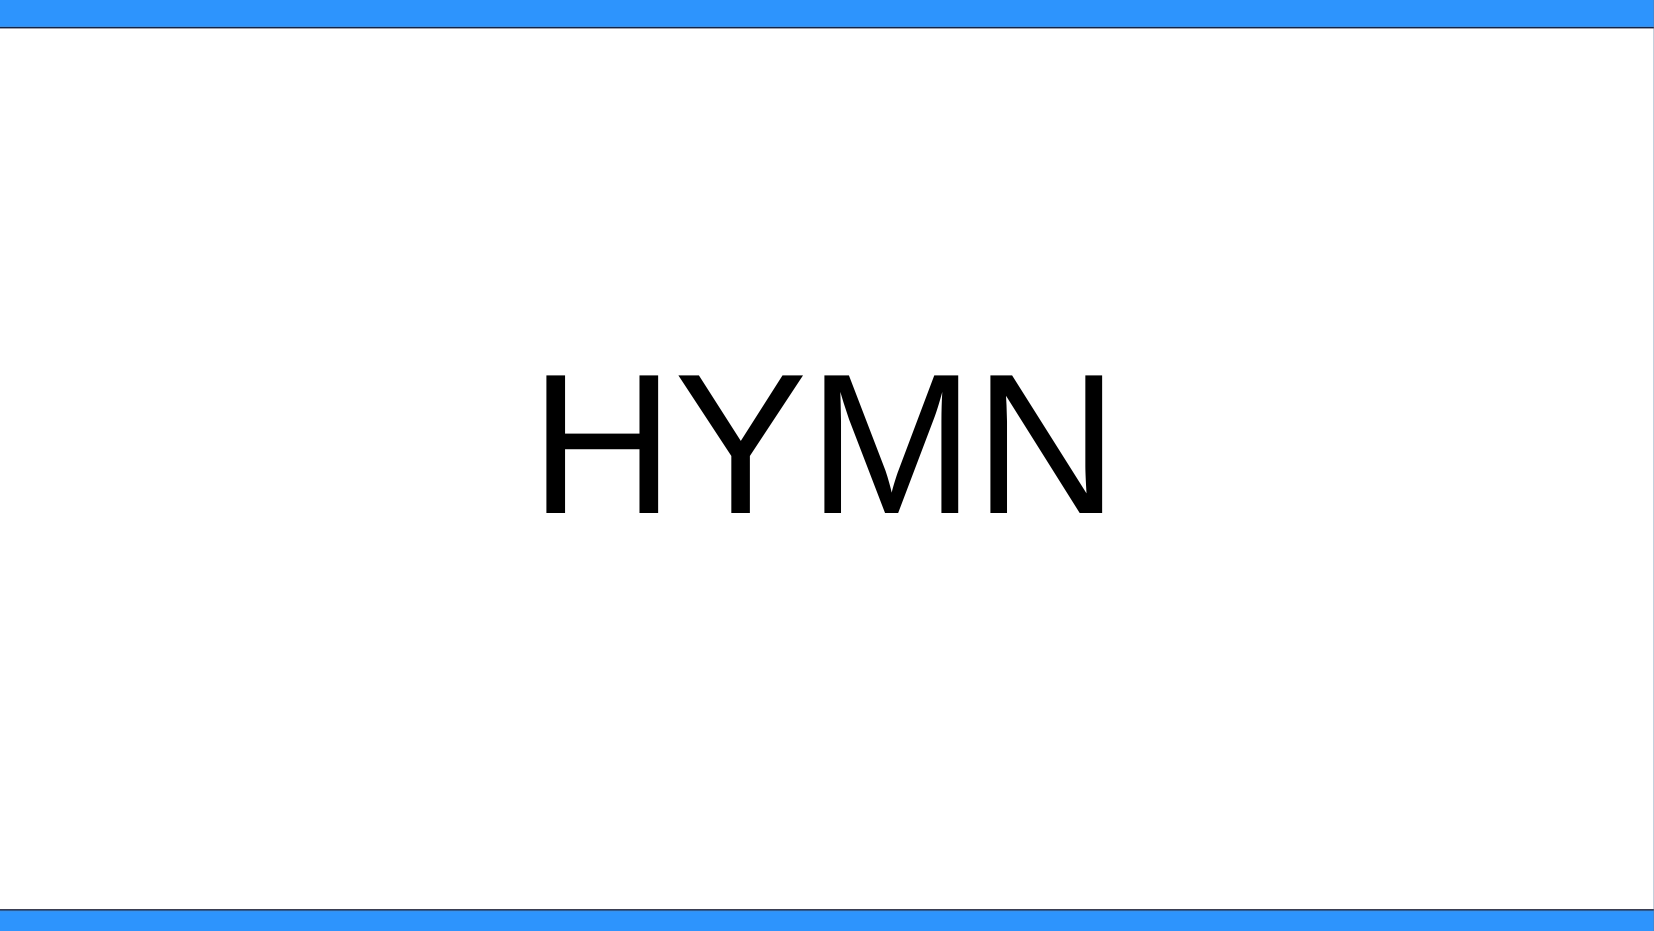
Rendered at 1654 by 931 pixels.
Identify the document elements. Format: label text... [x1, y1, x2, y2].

picture [0, 0, 1654, 931]
text_box HYMN [120, 213, 1531, 662]
